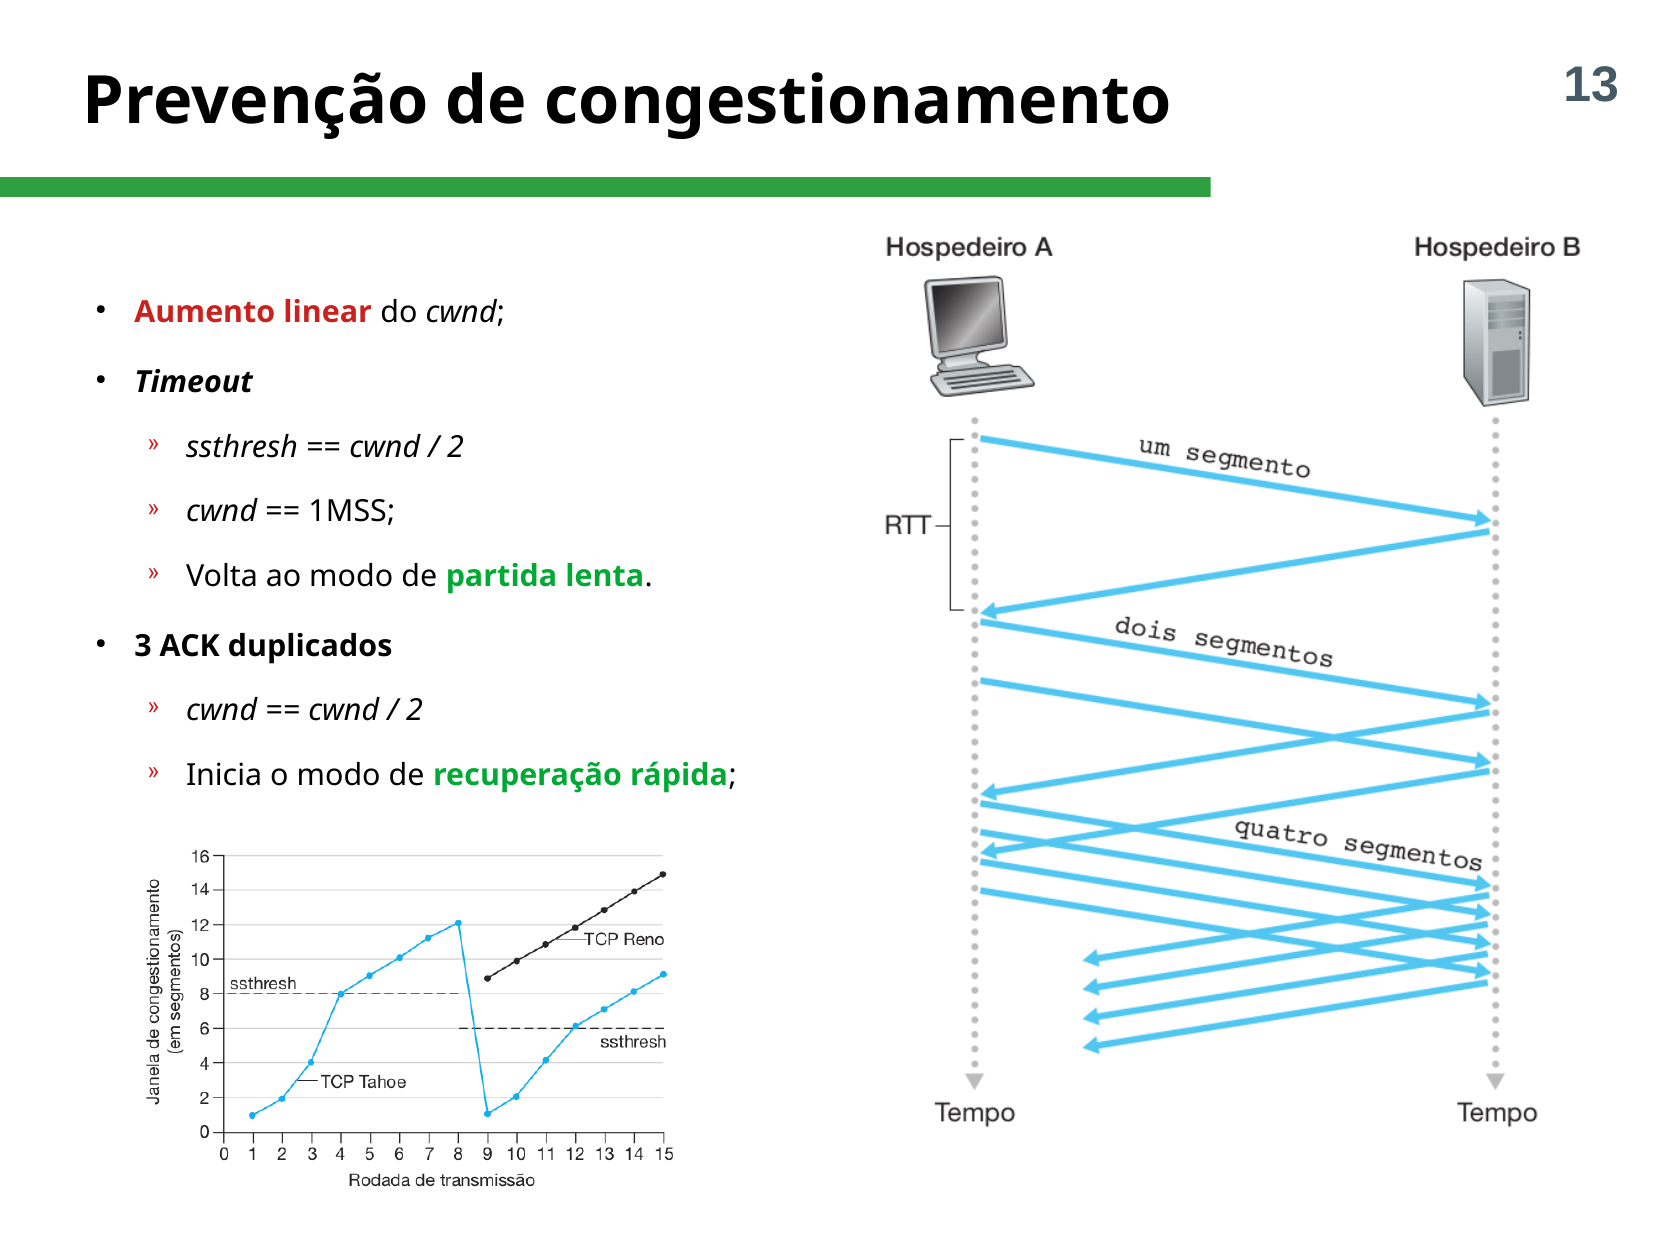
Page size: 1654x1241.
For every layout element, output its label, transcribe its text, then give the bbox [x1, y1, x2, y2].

title Prevenção de congestionamento [82, 0, 1211, 202]
picture [856, 209, 1613, 1182]
list Aumento linear do cwnd; Timeout ssthresh == cwnd / 2 cwnd == 1MSS; Volta ao modo de partida lenta. 3 ACK duplicados cwnd == cwnd / 2 Inicia o modo de recuperação rápida; [82, 290, 809, 798]
picture [133, 826, 709, 1216]
